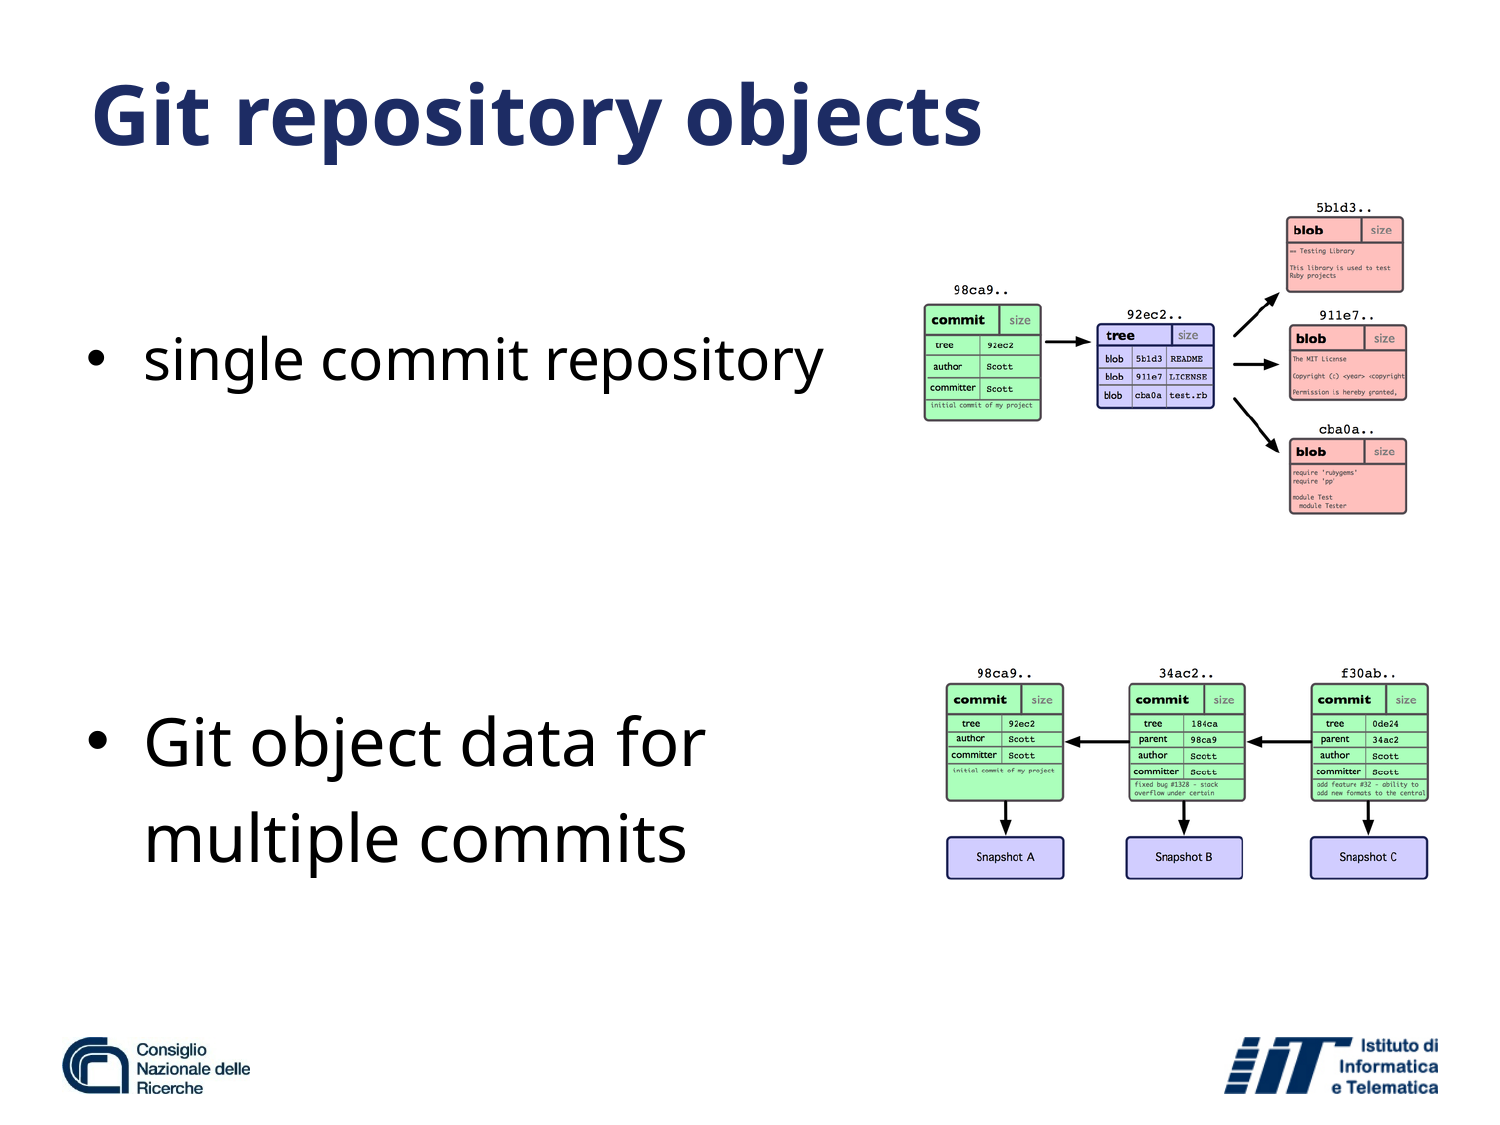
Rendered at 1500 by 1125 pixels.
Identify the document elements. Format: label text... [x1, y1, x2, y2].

picture [921, 197, 1408, 526]
title Git repository objects [74, 45, 1449, 180]
picture [62, 1037, 250, 1094]
picture [1224, 1037, 1438, 1094]
picture [943, 663, 1430, 880]
list single commit repository Git object data for multiple commits [71, 228, 1422, 1022]
